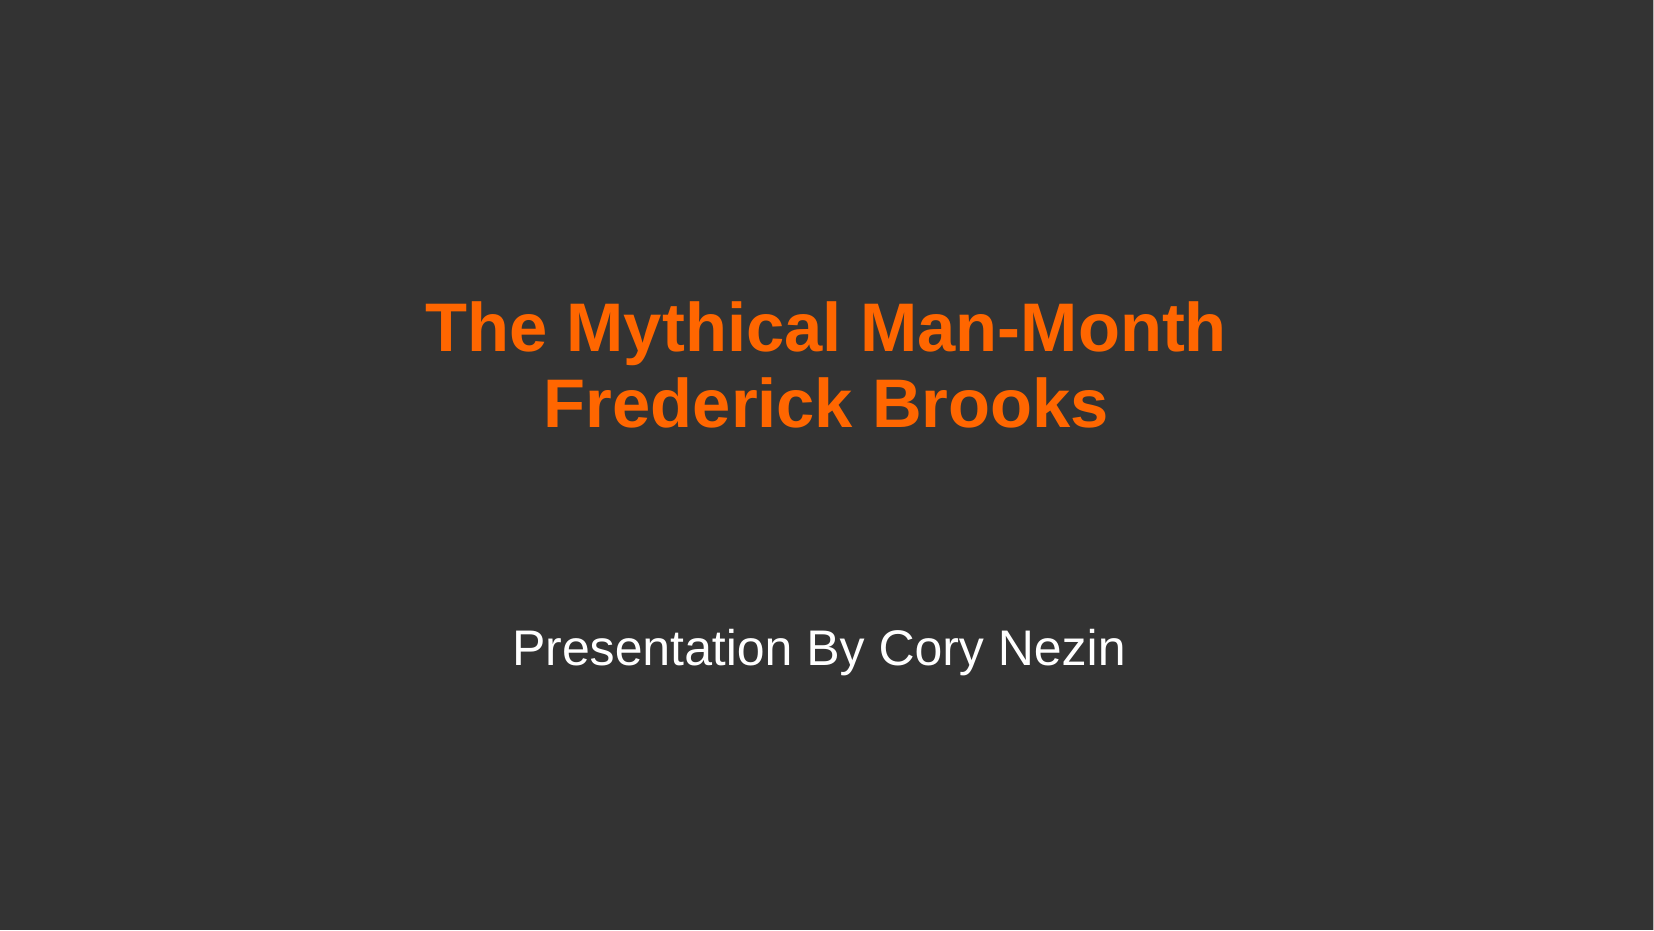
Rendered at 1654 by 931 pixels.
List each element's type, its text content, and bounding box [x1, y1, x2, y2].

title The Mythical Man-Month Frederick Brooks [82, 168, 1571, 563]
subtitle Presentation By Cory Nezin [75, 607, 1564, 690]
